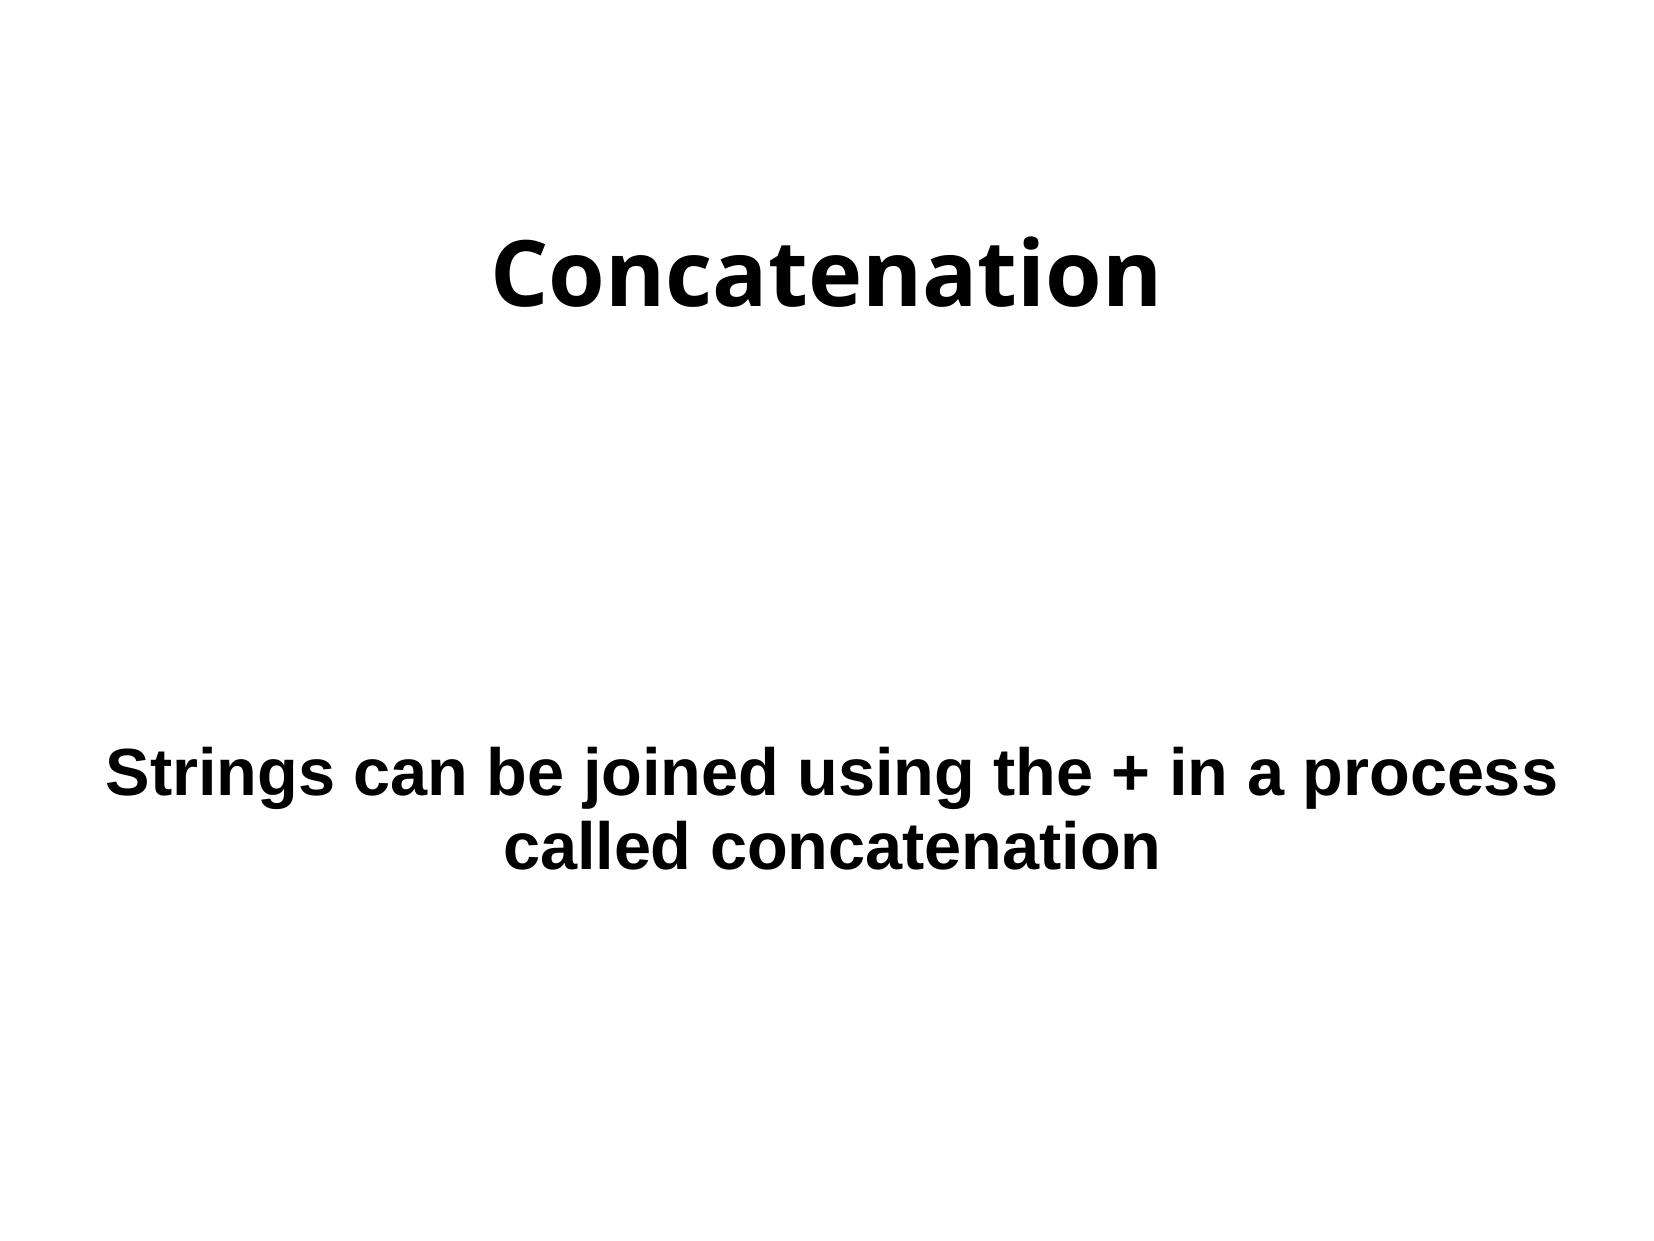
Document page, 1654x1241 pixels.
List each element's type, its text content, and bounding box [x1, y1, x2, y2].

subtitle Strings can be joined using the + in a process called concatenation [88, 449, 1577, 1169]
title Concatenation [82, 167, 1571, 375]
